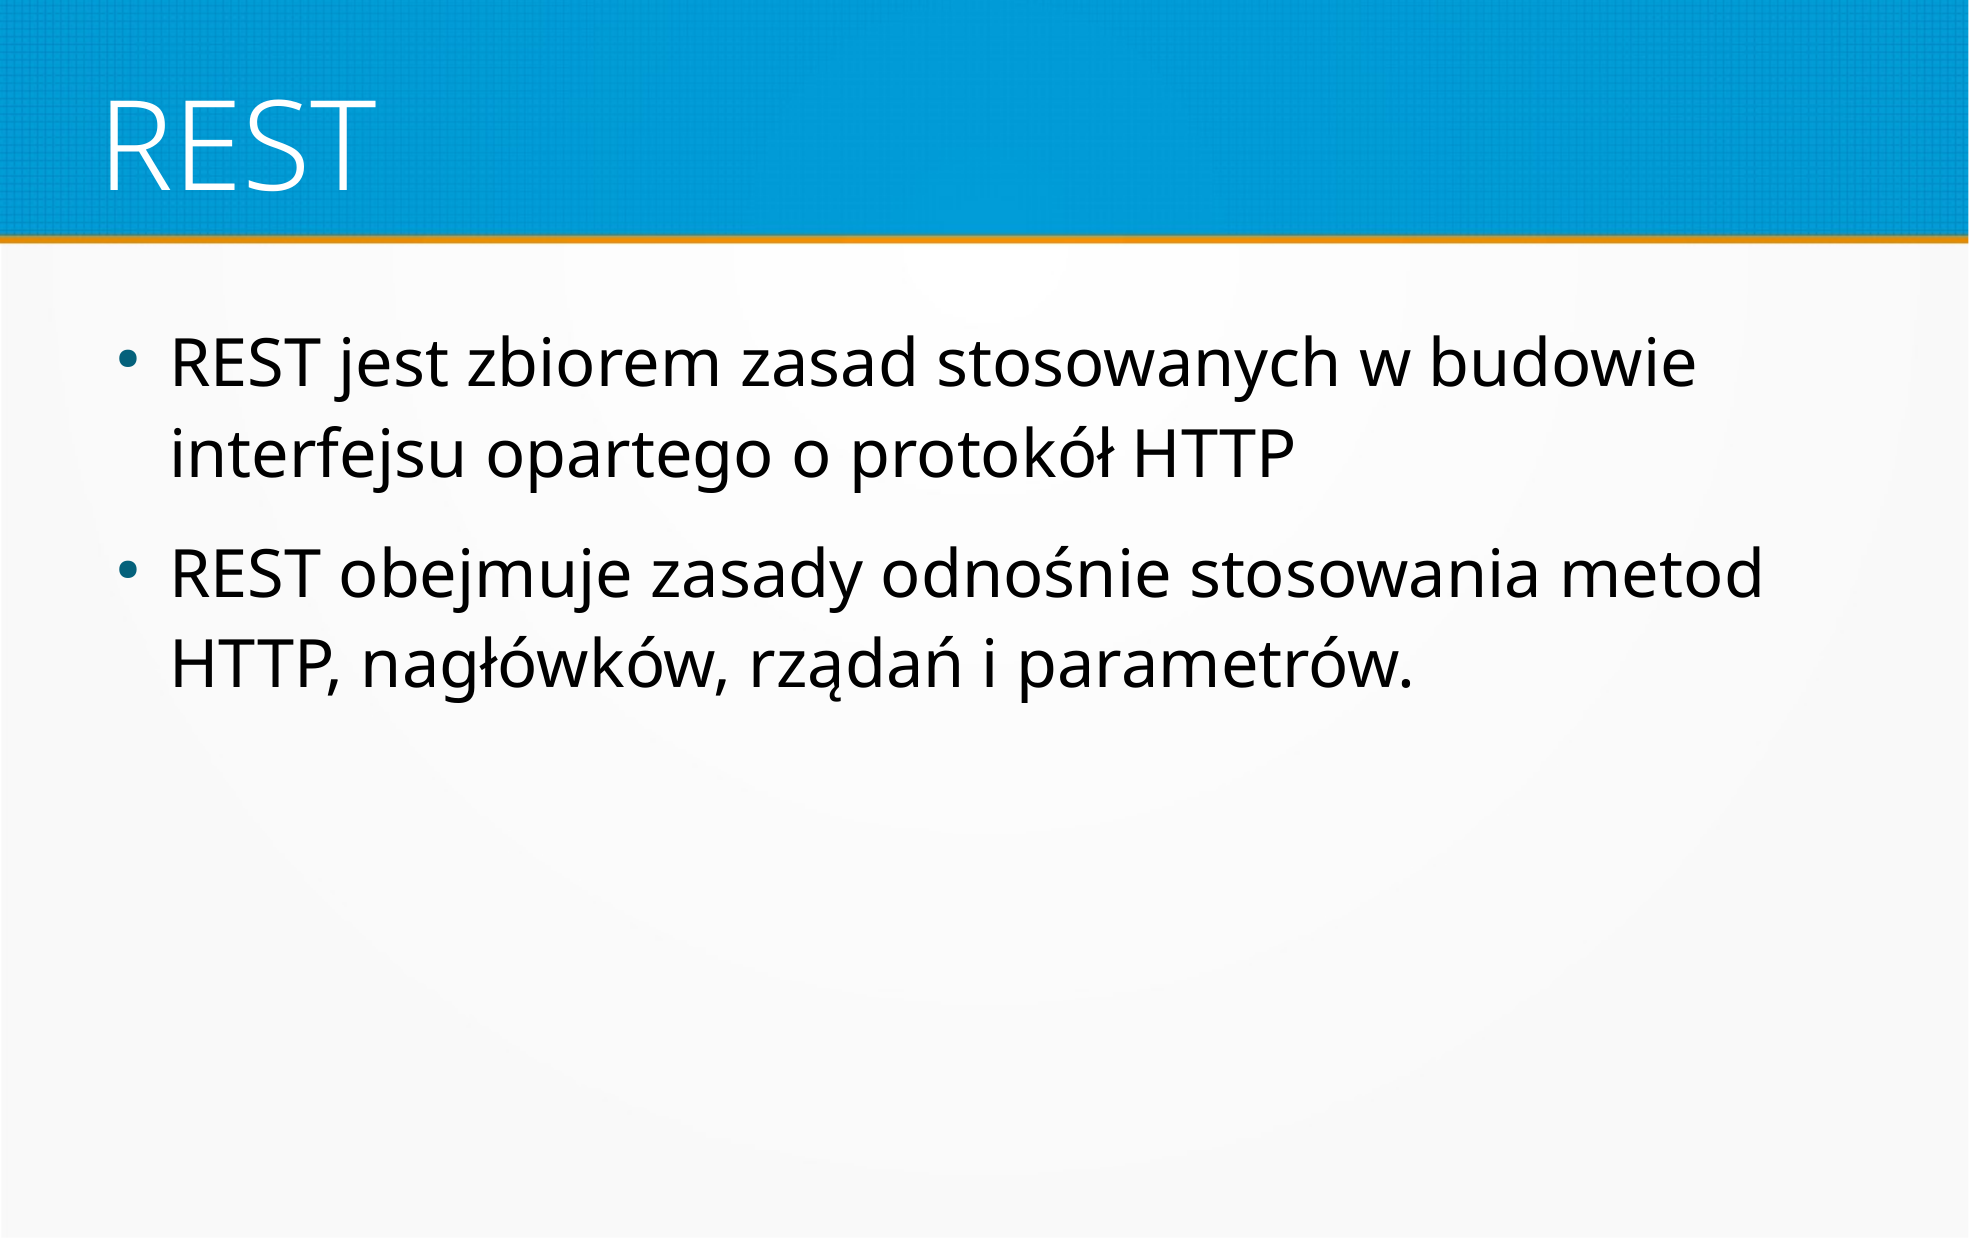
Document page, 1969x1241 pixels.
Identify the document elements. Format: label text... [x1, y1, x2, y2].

list REST jest zbiorem zasad stosowanych w budowie interfejsu opartego o protokół HTTP REST obejmuje zasady odnośnie stosowania metod HTTP, nagłówków, rządań i parametrów. [98, 315, 1861, 1081]
title REST [98, 19, 1870, 227]
picture [0, 233, 1969, 1241]
